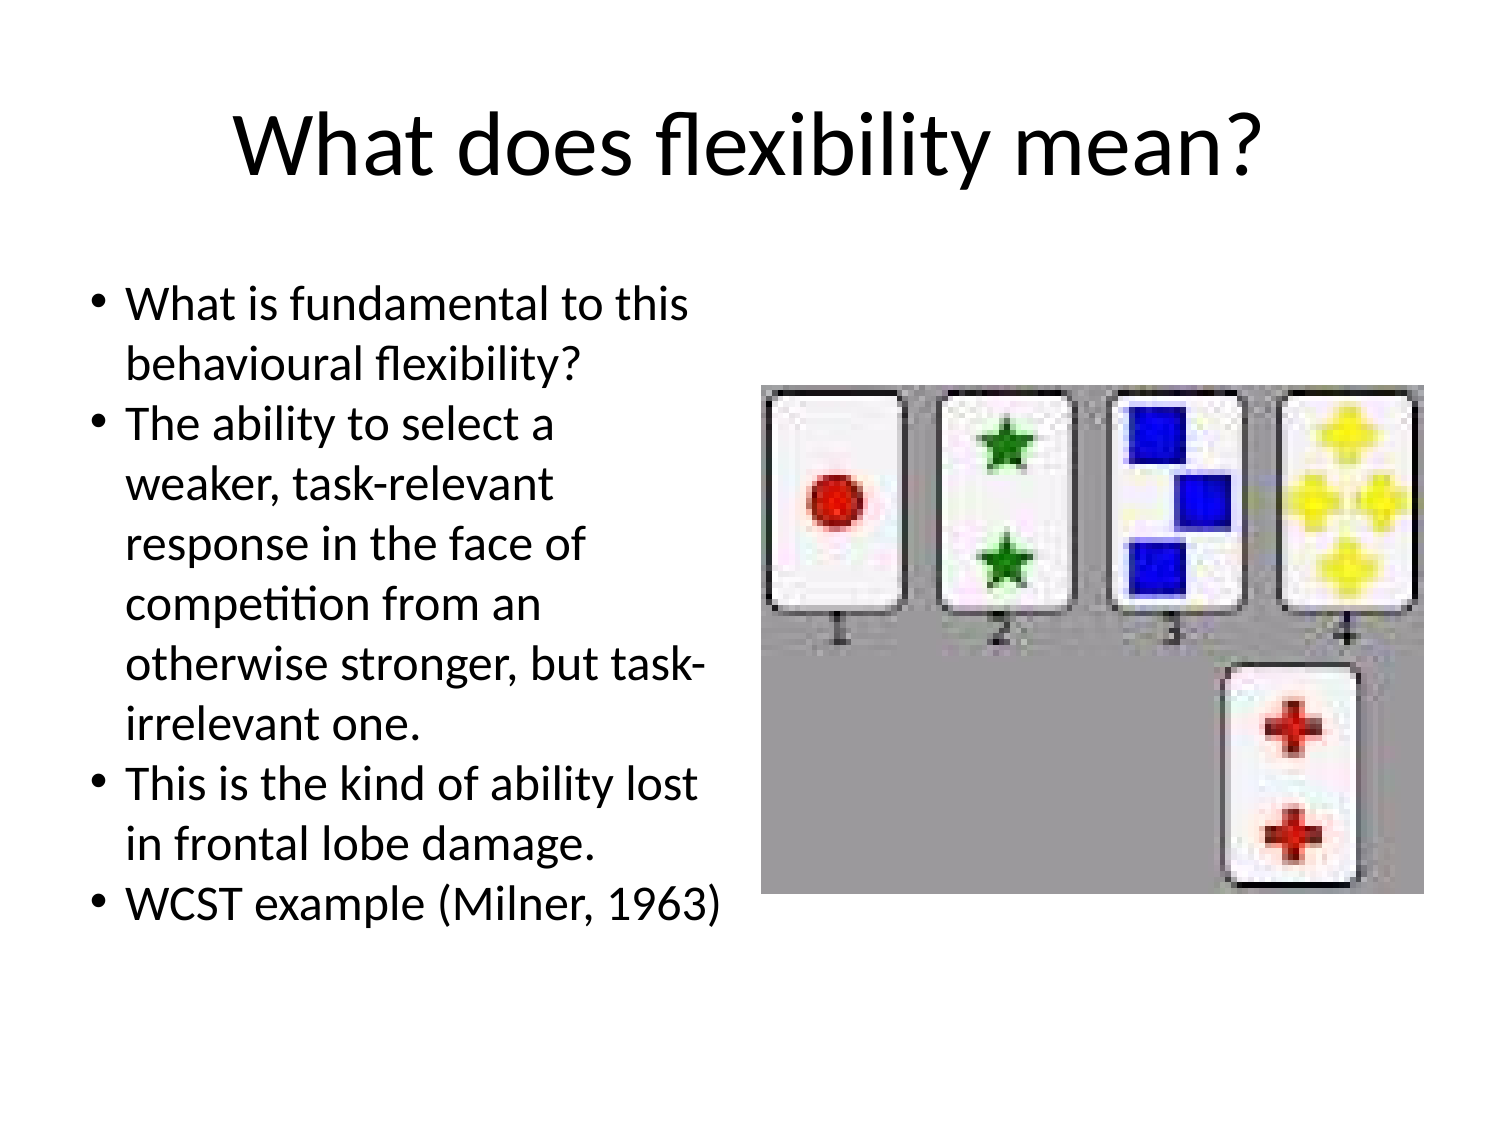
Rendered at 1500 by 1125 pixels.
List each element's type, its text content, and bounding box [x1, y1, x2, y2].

text_box What is fundamental to this behavioural flexibility? The ability to select a weaker, task-relevant response in the face of competition from an otherwise stronger, but task-irrelevant one. This is the kind of ability lost in frontal lobe damage. WCST example (Milner, 1963) [75, 262, 738, 1005]
text_box What does flexibility mean? [75, 45, 1425, 233]
picture [761, 385, 1424, 895]
